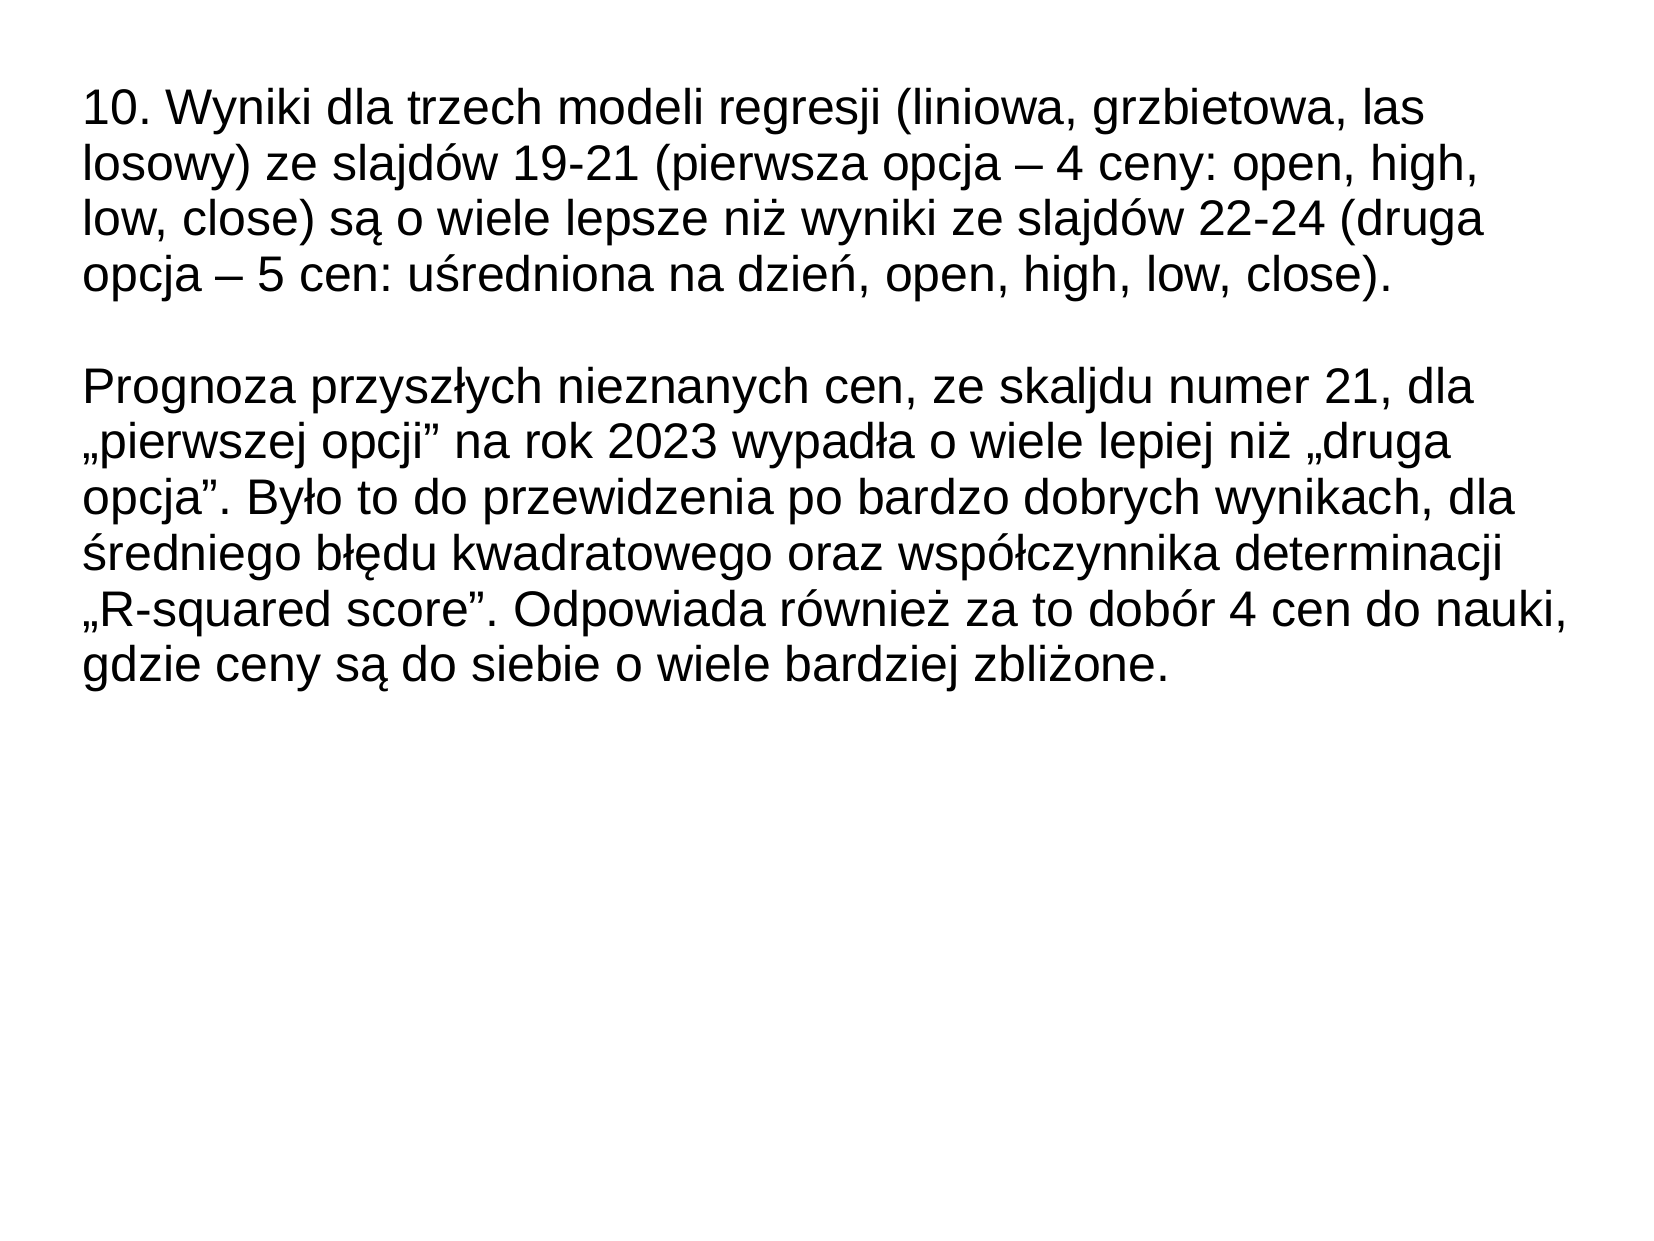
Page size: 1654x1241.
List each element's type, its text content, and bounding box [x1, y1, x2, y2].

list 10. Wyniki dla trzech modeli regresji (liniowa, grzbietowa, las losowy) ze slajdów 19-21 (pierwsza opcja – 4 ceny: open, high, low, close) są o wiele lepsze niż wyniki ze slajdów 22-24 (druga opcja – 5 cen: uśredniona na dzień, open, high, low, close). Prognoza przyszłych nieznanych cen, ze skaljdu numer 21, dla „pierwszej opcji” na rok 2023 wypadła o wiele lepiej niż „druga opcja”. Było to do przewidzenia po bardzo dobrych wynikach, dla średniego błędu kwadratowego oraz współczynnika determinacji „R-squared score”. Odpowiada również za to dobór 4 cen do nauki, gdzie ceny są do siebie o wiele bardziej zbliżone. [82, 79, 1571, 1191]
